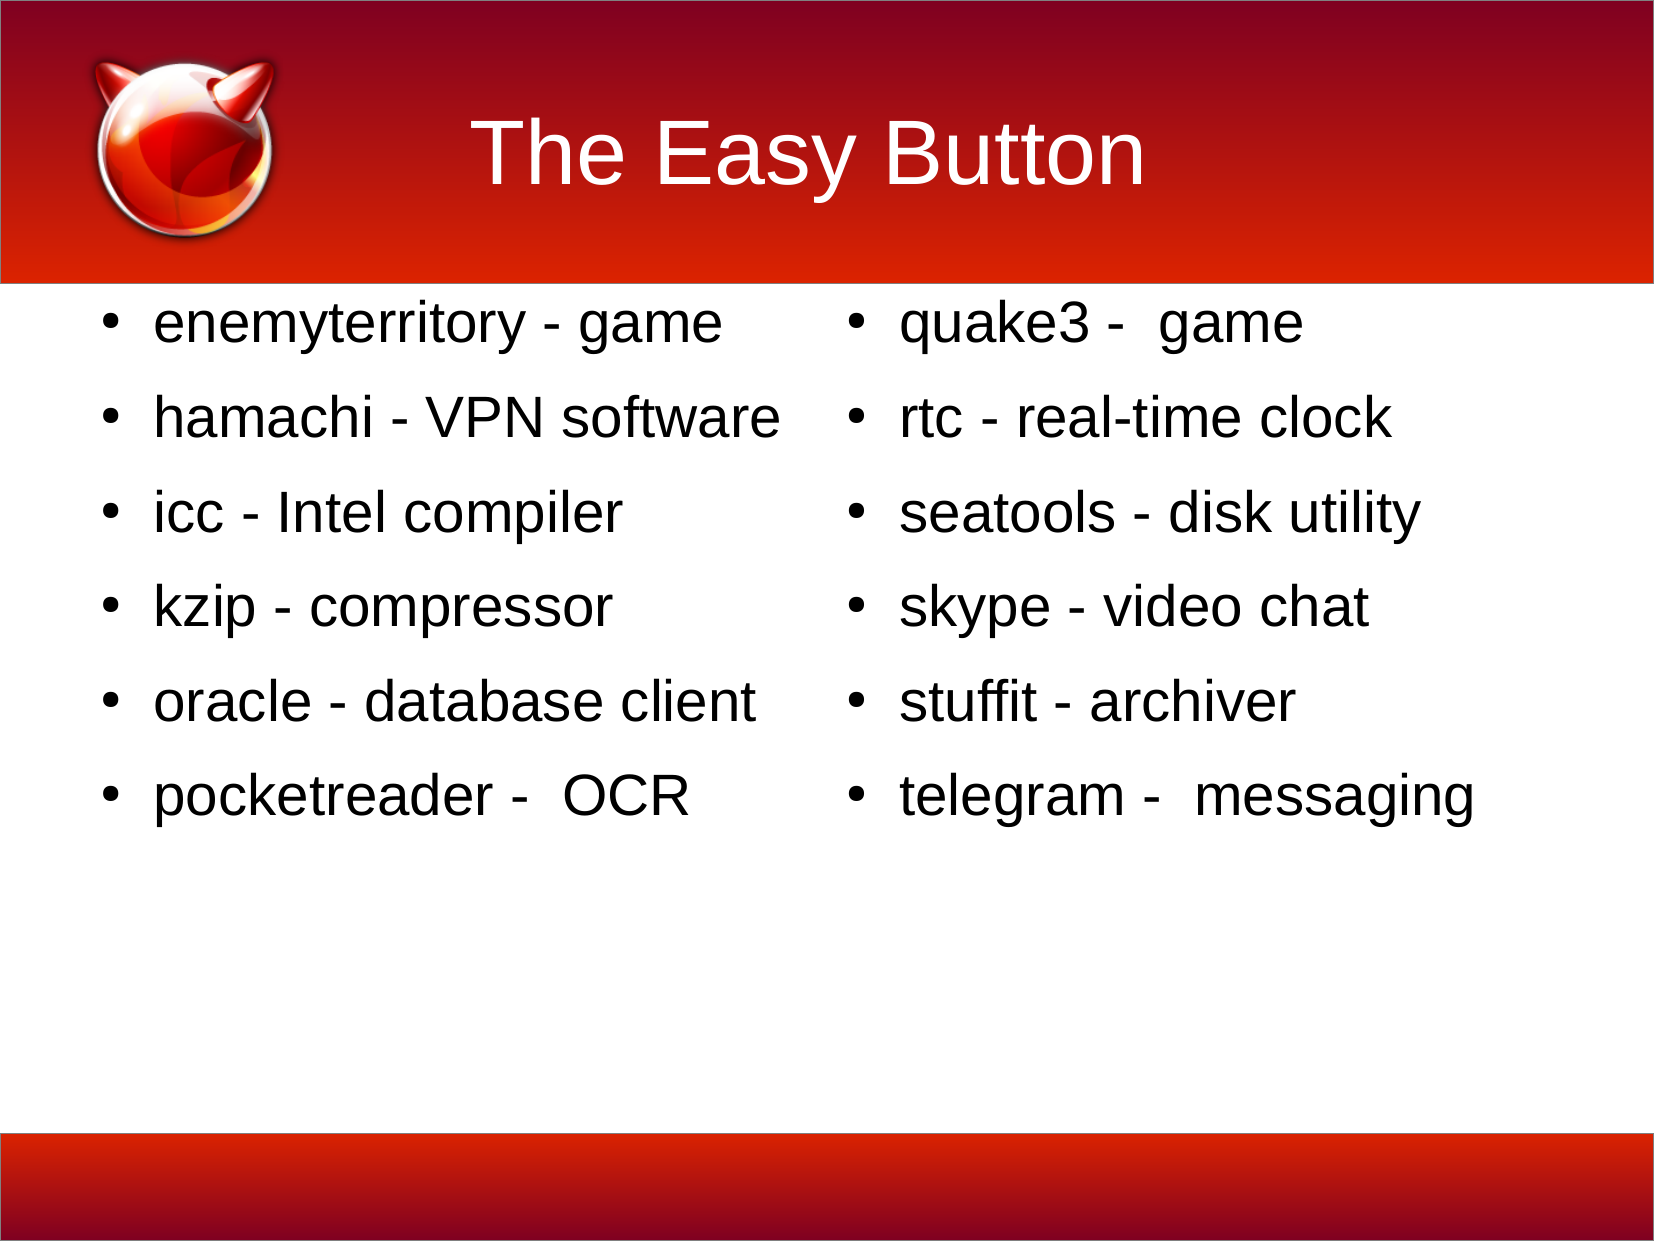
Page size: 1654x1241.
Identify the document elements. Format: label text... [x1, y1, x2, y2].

title The Easy Button [82, 49, 1536, 257]
list quake3 - game rtc - real-time clock seatools - disk utility skype - video chat stuffit - archiver telegram - messaging [828, 290, 1539, 1010]
list enemyterritory - game hamachi - VPN software icc - Intel compiler kzip - compressor oracle - database client pocketreader - OCR [82, 290, 793, 1010]
